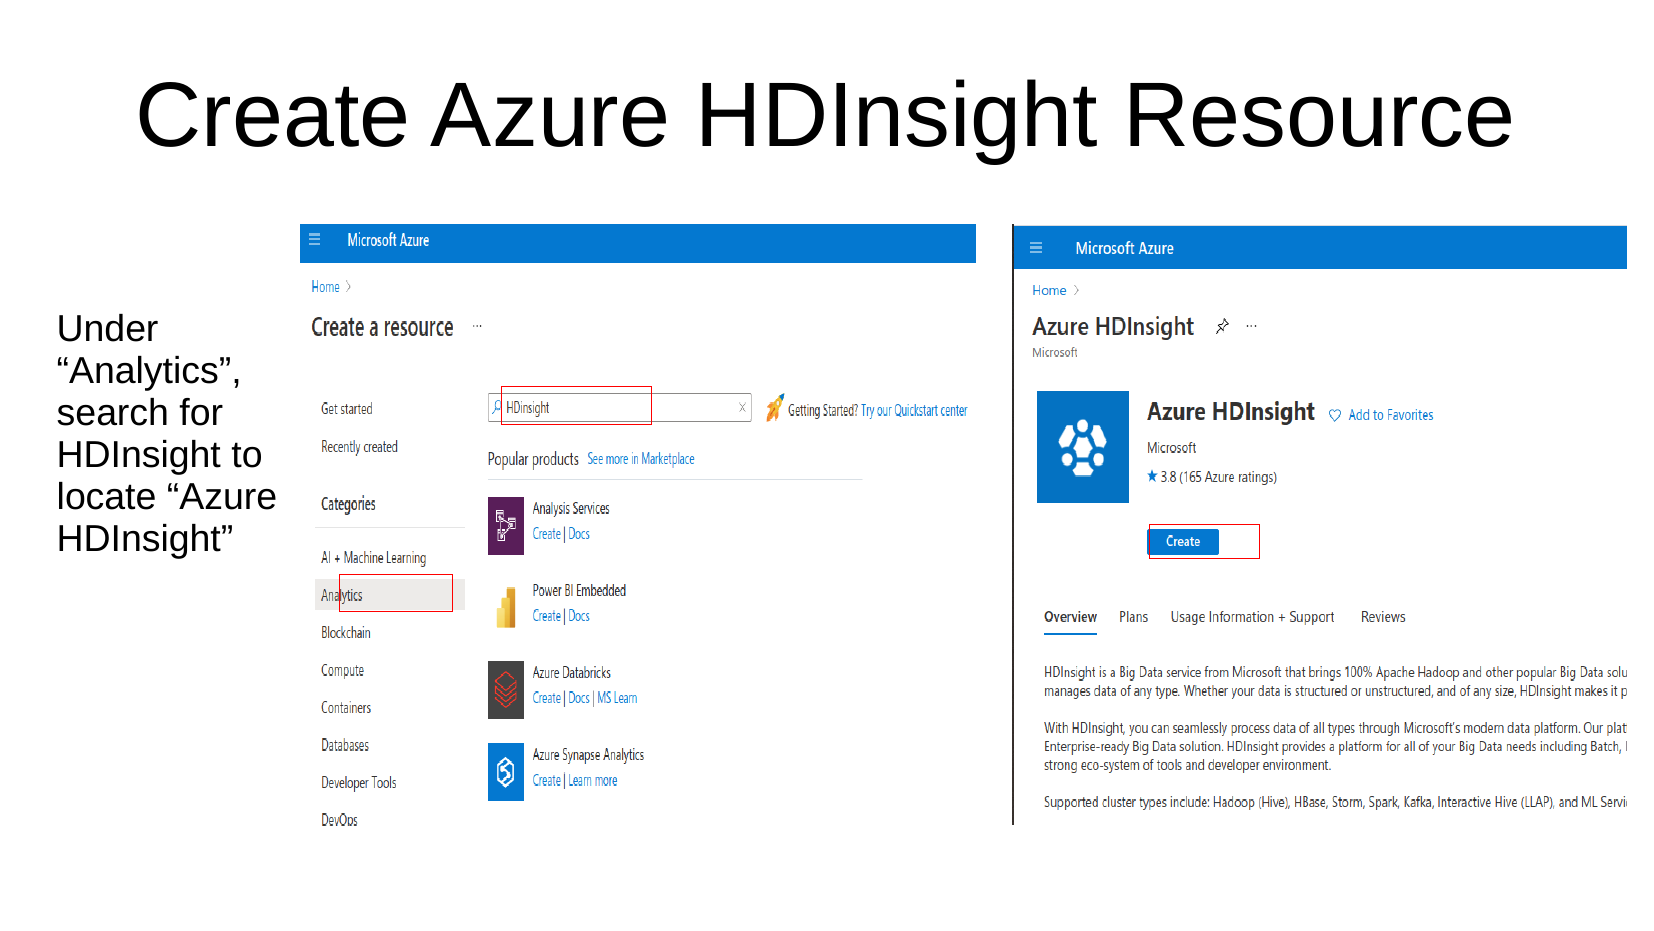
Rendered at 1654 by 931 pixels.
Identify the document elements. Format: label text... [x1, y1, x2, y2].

picture [300, 224, 976, 826]
text_box Under “Analytics”, search for HDInsight to locate “Azure HDInsight” [41, 300, 301, 567]
title Create Azure HDInsight Resource [82, 37, 1571, 193]
picture [1012, 224, 1627, 826]
